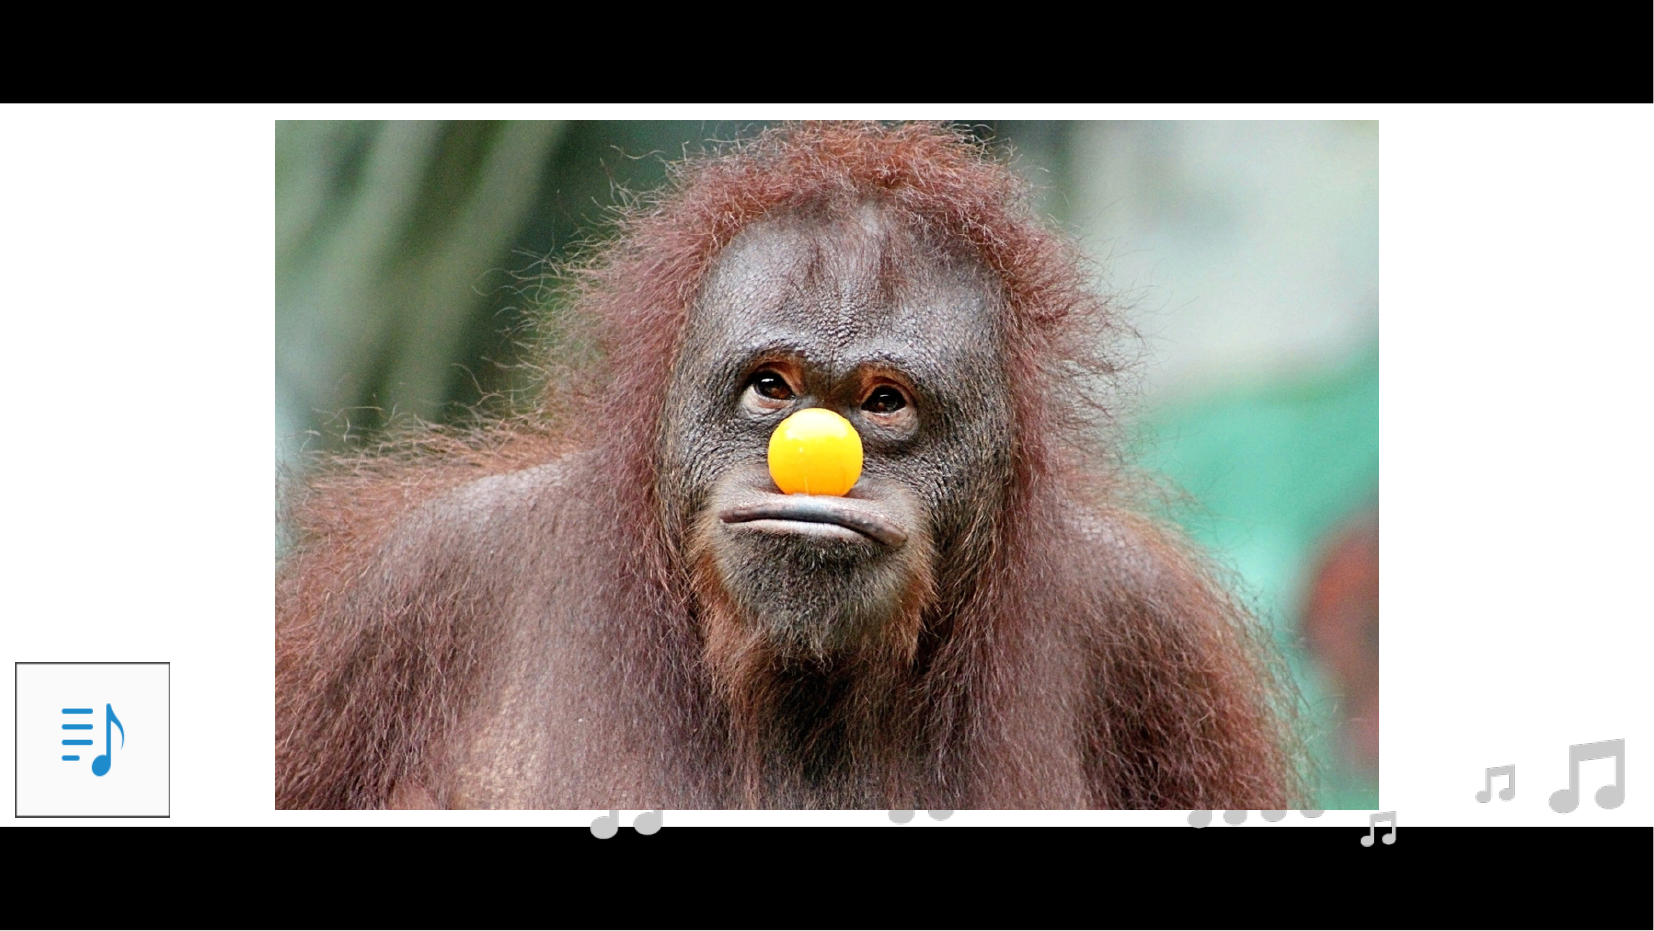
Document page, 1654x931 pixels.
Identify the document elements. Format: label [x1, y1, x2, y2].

text_box [14, 661, 172, 819]
picture [275, 120, 1379, 810]
